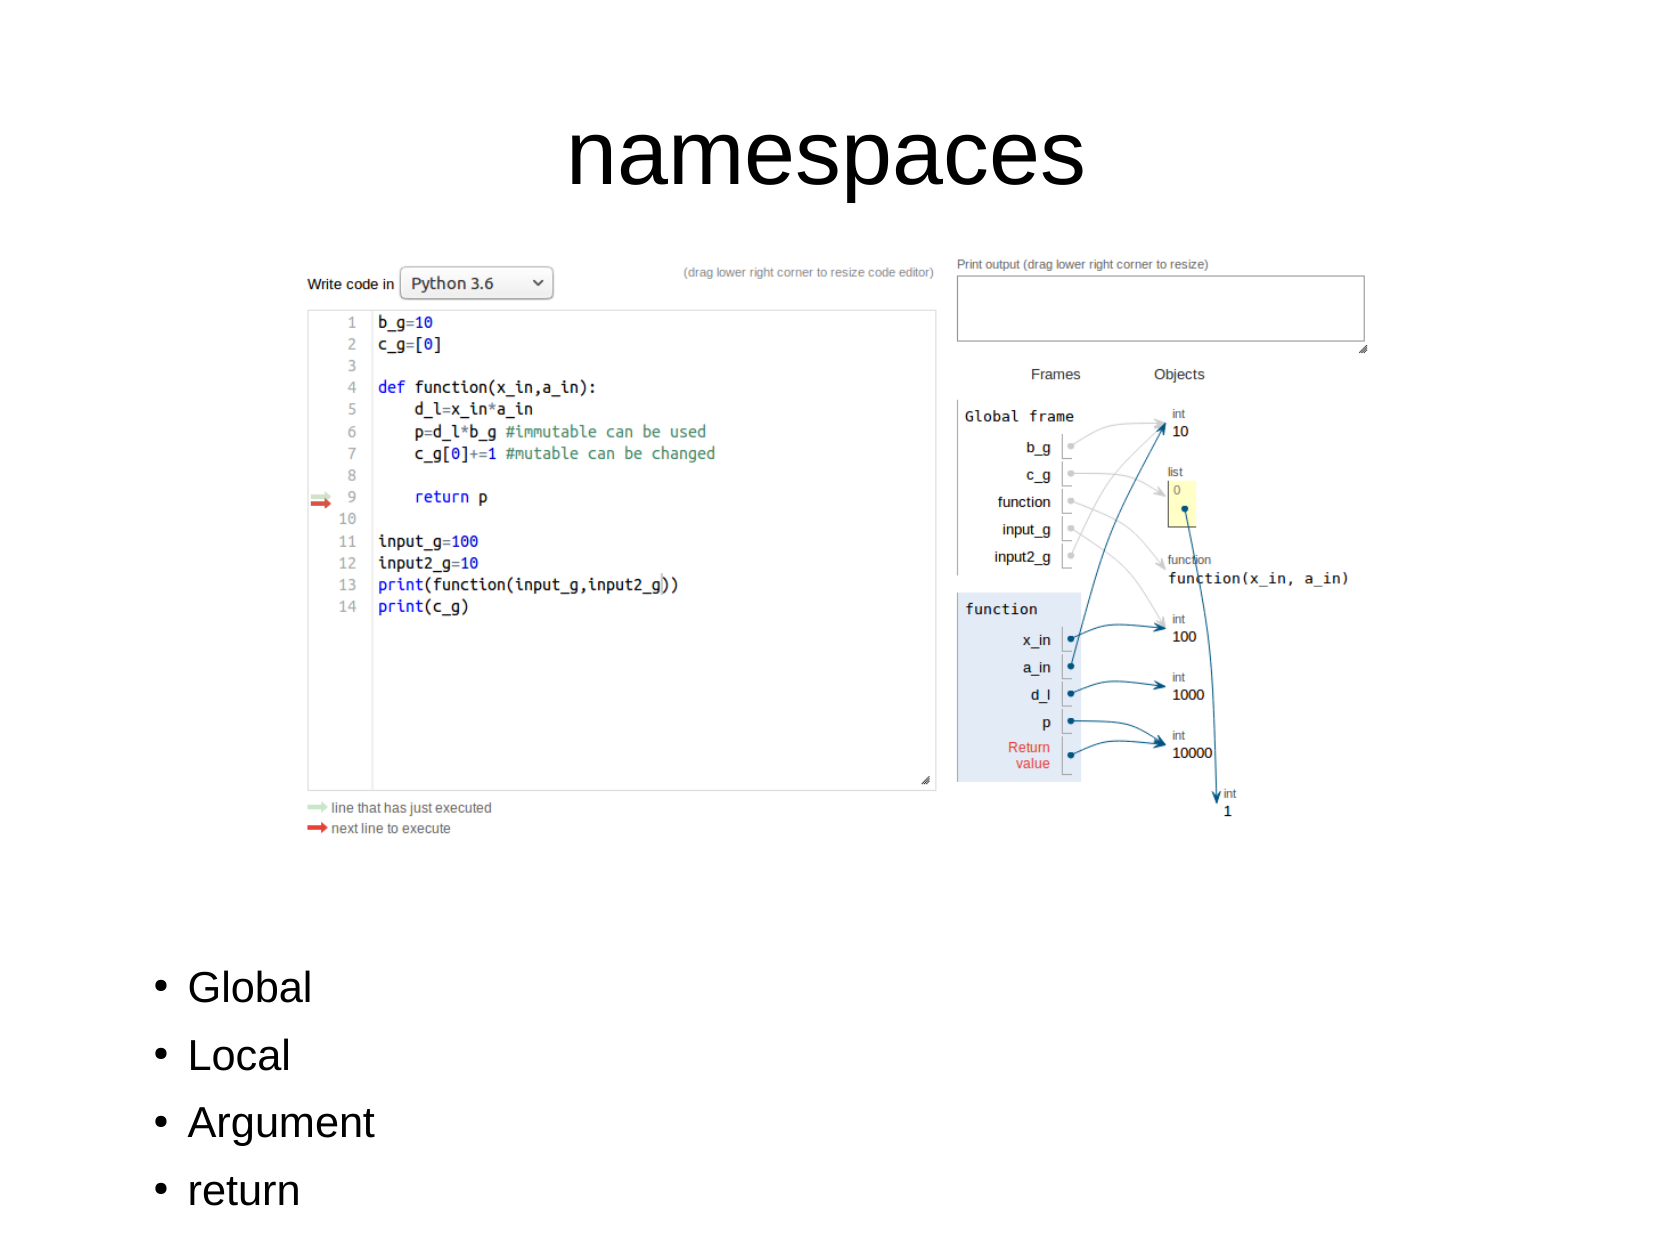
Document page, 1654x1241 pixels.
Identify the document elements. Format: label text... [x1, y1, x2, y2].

list Global Local Argument return [141, 963, 1482, 1217]
title namespaces [82, 49, 1571, 257]
picture [295, 255, 1382, 839]
